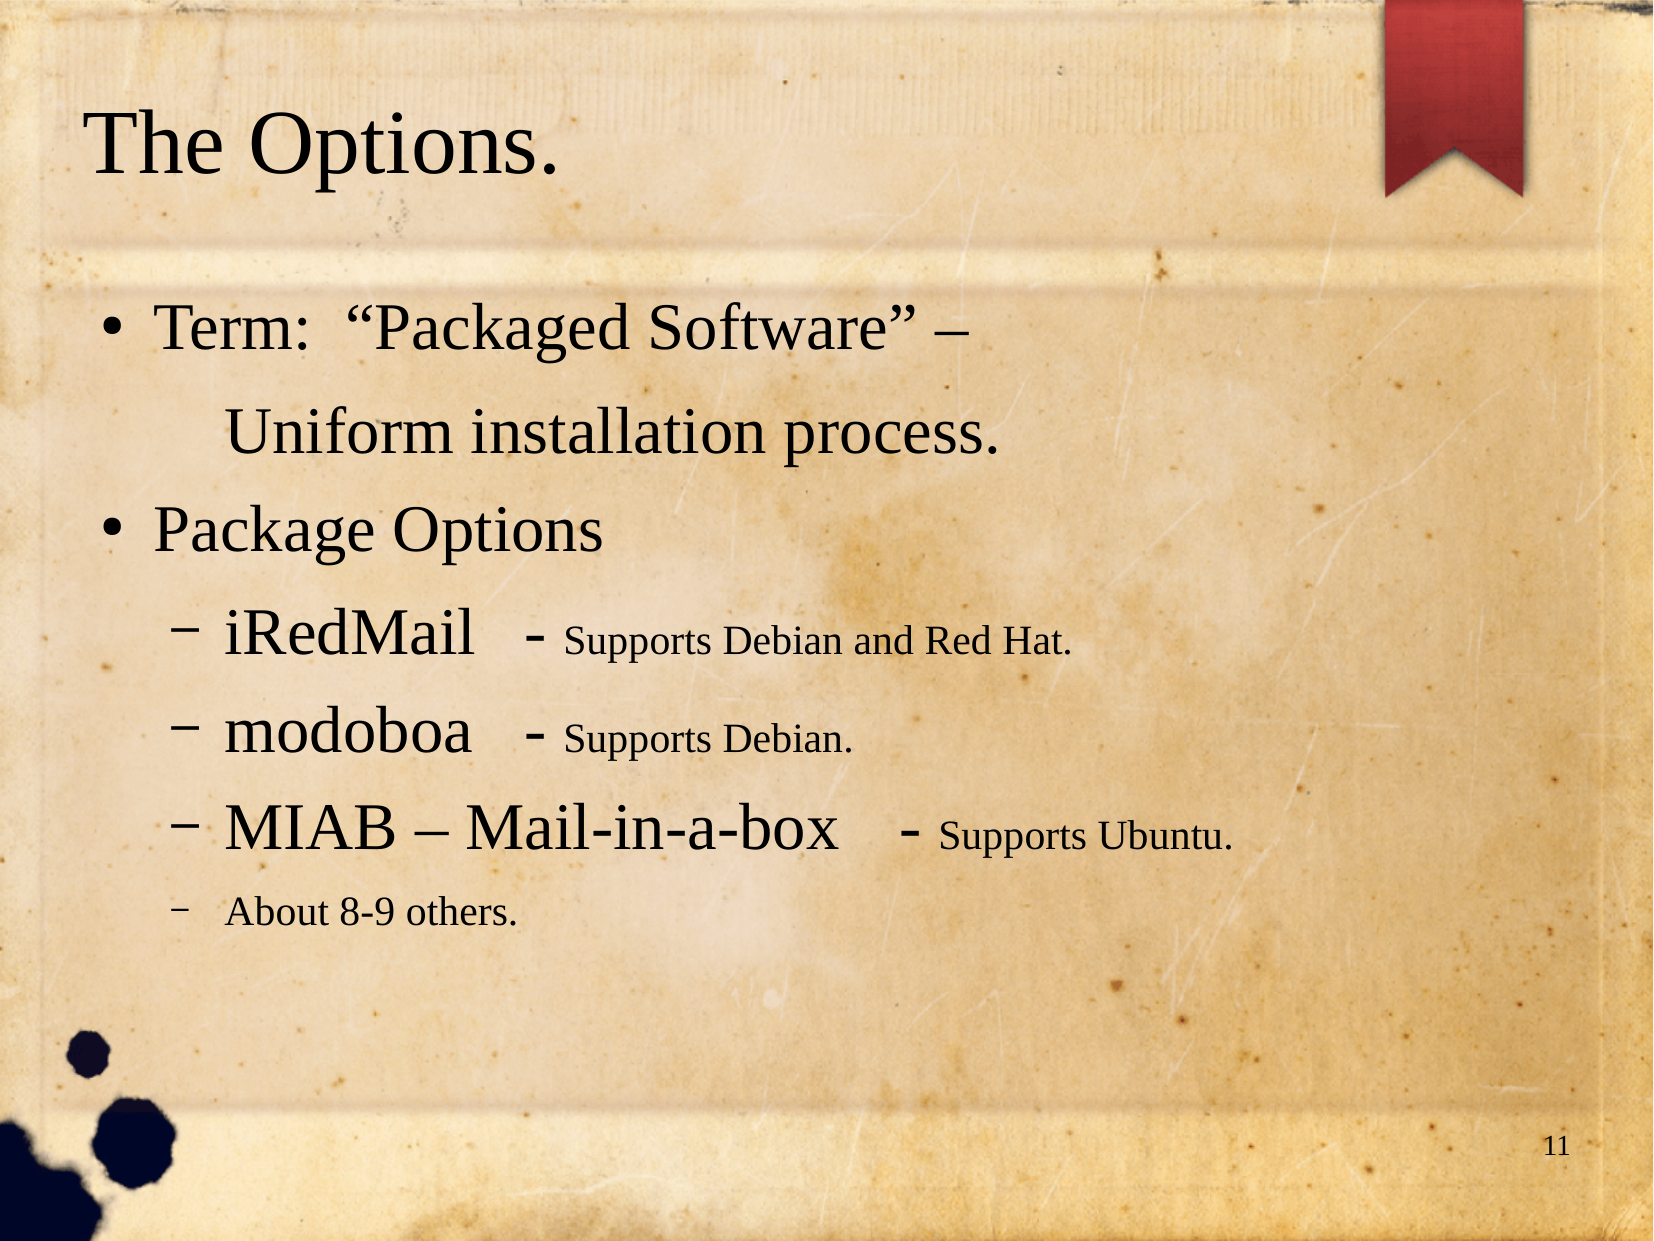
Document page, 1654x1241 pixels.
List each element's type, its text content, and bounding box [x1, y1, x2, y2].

list Term: “Packaged Software” – Uniform installation process. Package Options iRedMail - Supports Debian and Red Hat. modoboa - Supports Debian. MIAB – Mail-in-a-box - Supports Ubuntu. About 8-9 others. [82, 290, 1538, 1010]
title The Options. [82, 49, 1347, 237]
picture [0, 0, 1654, 1241]
